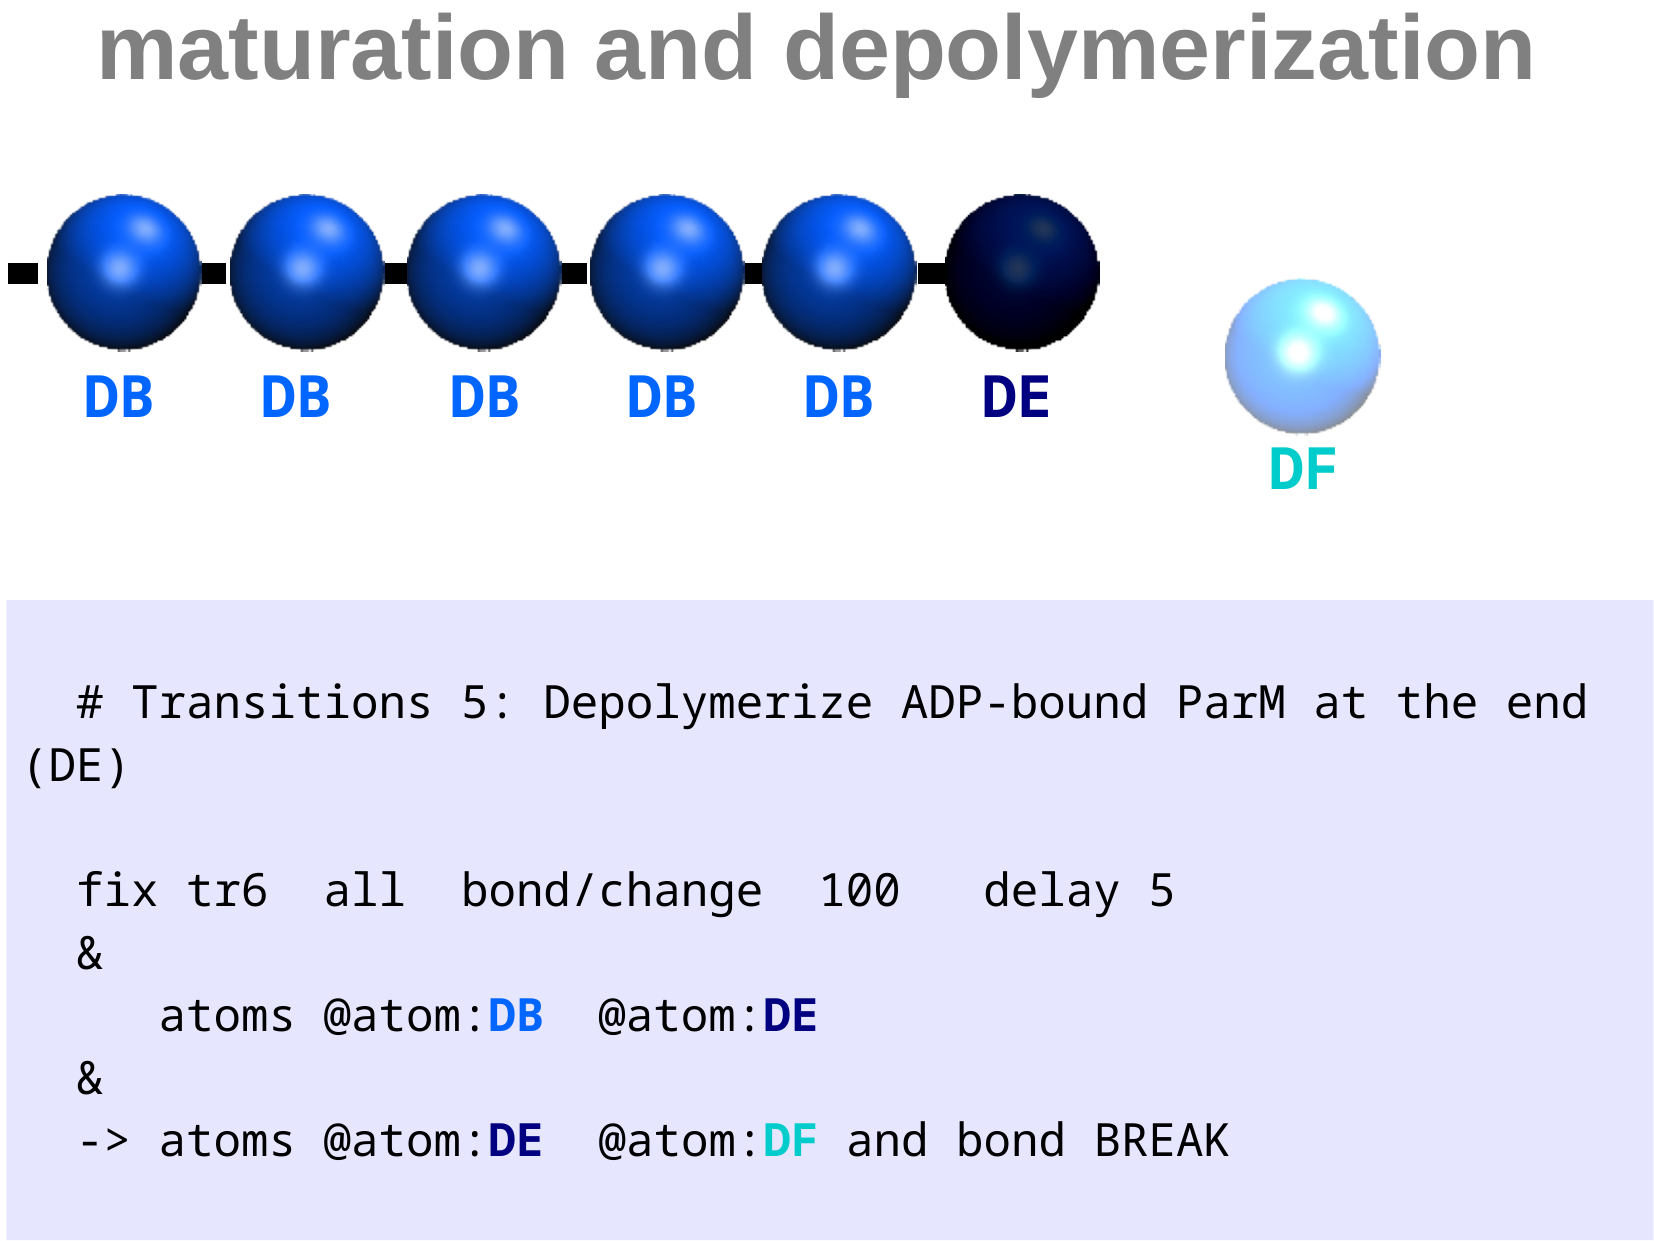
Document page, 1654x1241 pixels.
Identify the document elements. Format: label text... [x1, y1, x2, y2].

text_box maturation and depolymerization [0, 0, 1635, 140]
text_box # Transitions 5: Depolymerize ADP-bound ParM at the end (DE) fix tr6 all bond/change 100 delay 5 & atoms @atom:DB @atom:DE & -> atoms @atom:DE @atom:DF and bond BREAK [6, 600, 1654, 1241]
text_box DB [14, 347, 225, 421]
text_box DB [591, 347, 768, 421]
picture [1225, 278, 1381, 420]
text_box DF [1200, 420, 1411, 494]
picture [762, 194, 917, 347]
picture [230, 194, 385, 347]
picture [407, 194, 562, 347]
text_box DE [945, 347, 1123, 421]
picture [590, 194, 745, 347]
text_box DB [225, 347, 402, 421]
picture [47, 194, 202, 347]
picture [945, 194, 1100, 347]
text_box DB [402, 347, 591, 421]
text_box DB [768, 347, 945, 421]
